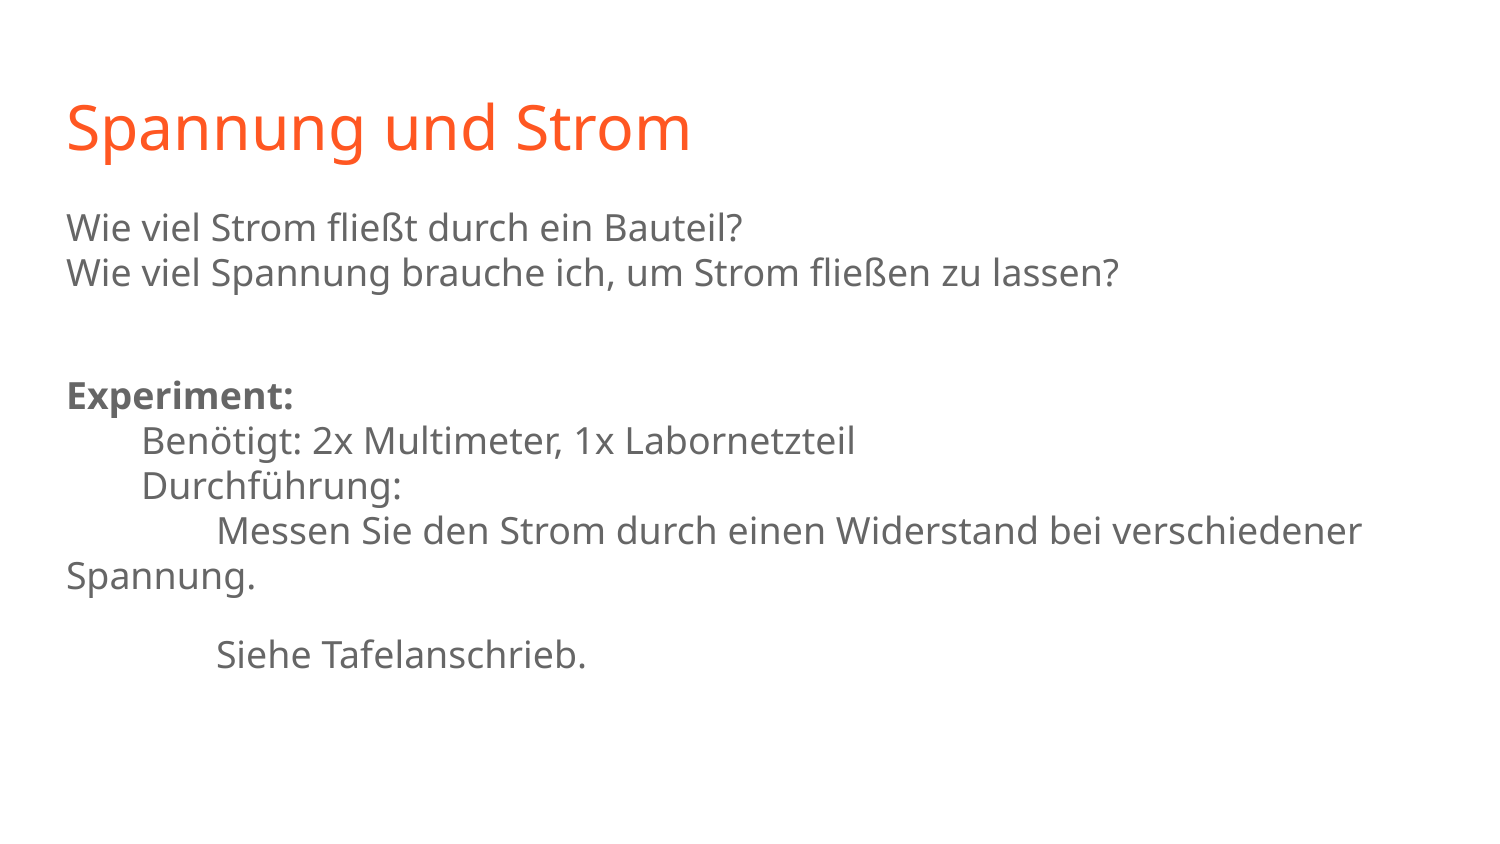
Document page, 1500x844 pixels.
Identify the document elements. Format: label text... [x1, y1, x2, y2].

title Spannung und Strom [51, 72, 1449, 167]
list Wie viel Strom fließt durch ein Bauteil? Wie viel Spannung brauche ich, um Strom fließen zu lassen? Experiment: Benötigt: 2x Multimeter, 1x Labornetzteil Durchführung: Messen Sie den Strom durch einen Widerstand bei verschiedener Spannung. Siehe Tafelanschrieb. [51, 189, 1449, 750]
